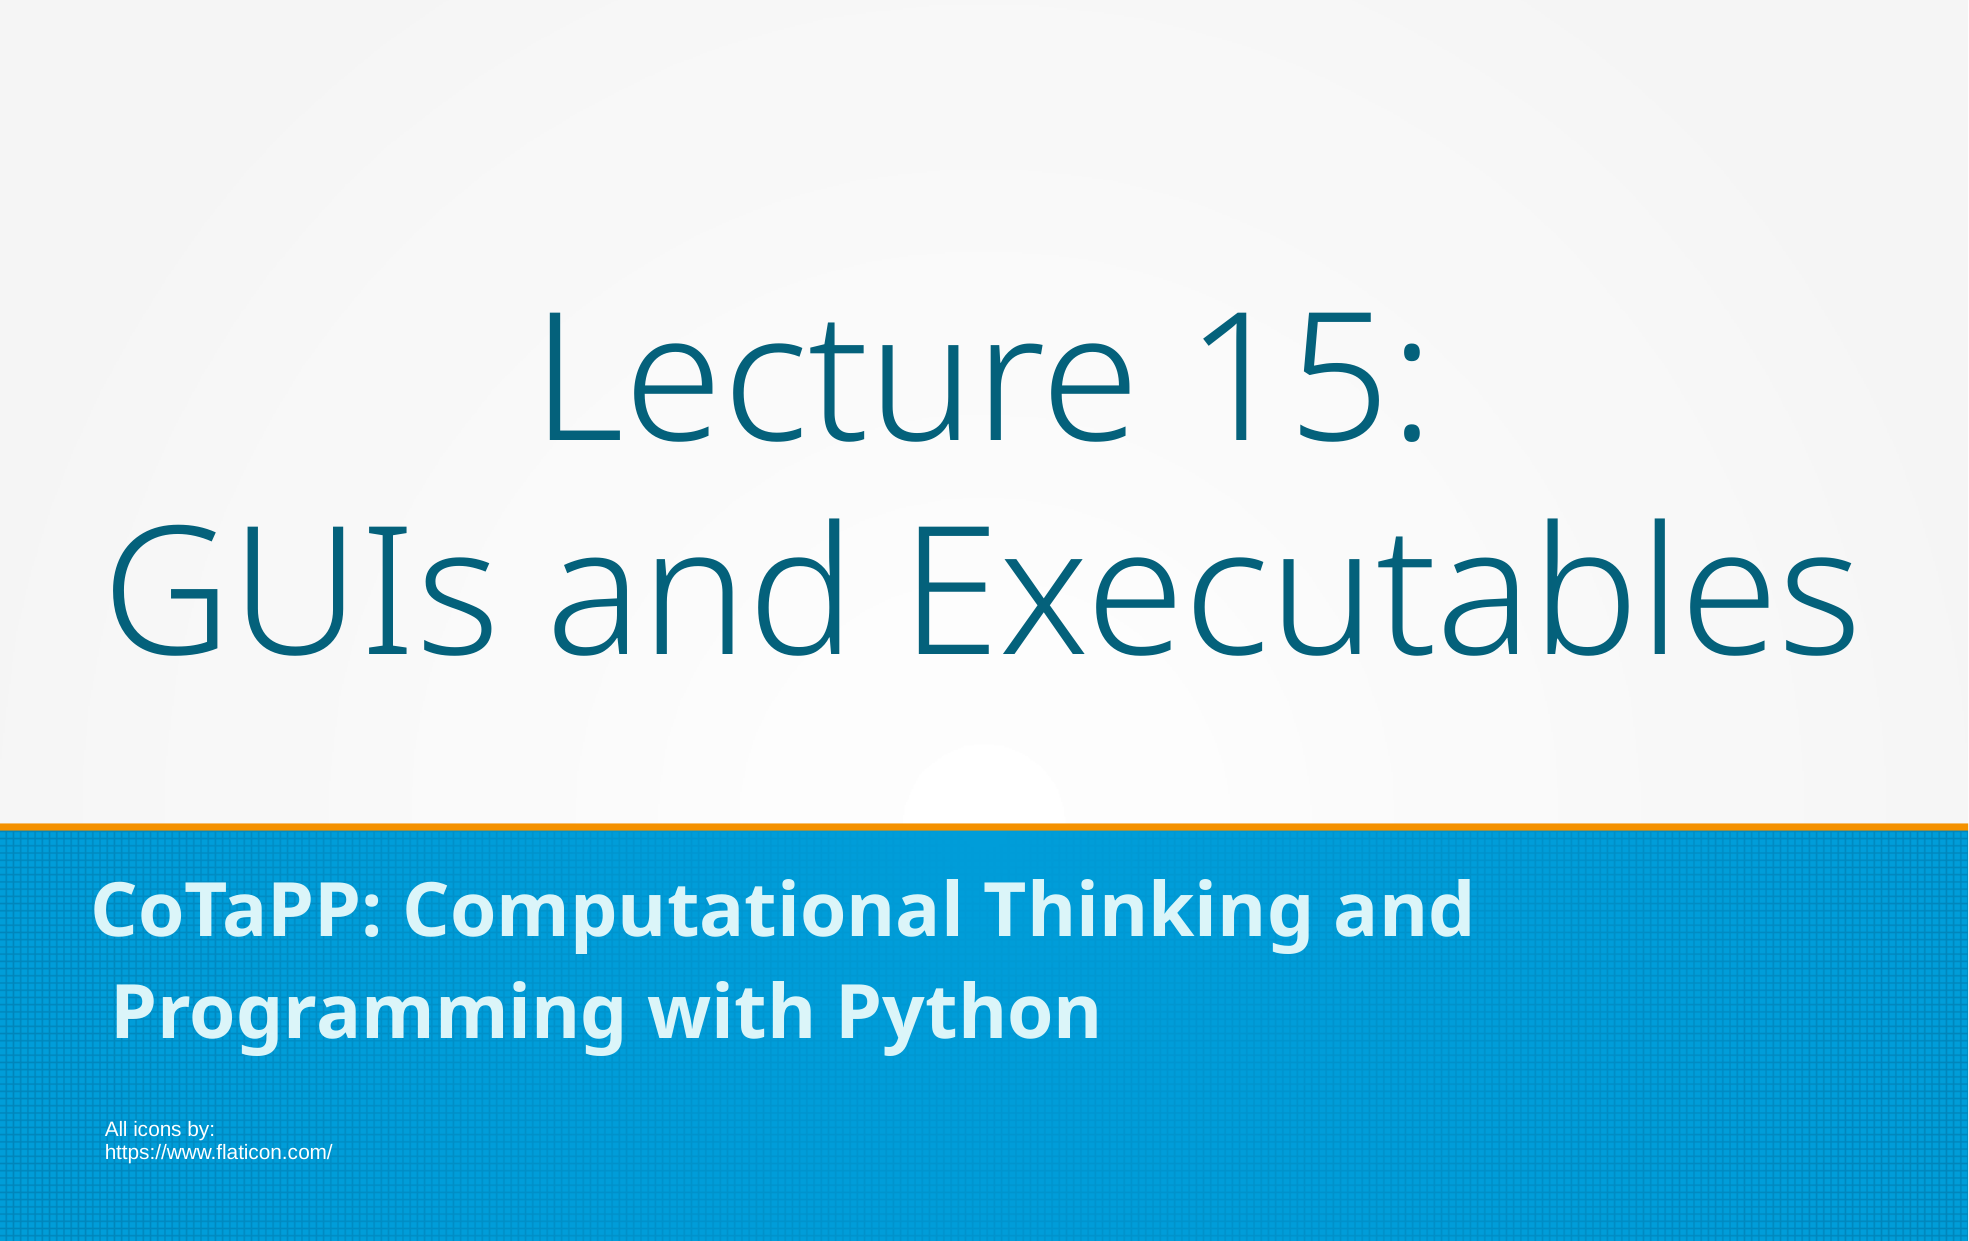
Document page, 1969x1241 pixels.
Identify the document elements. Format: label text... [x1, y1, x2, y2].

picture [0, 0, 1969, 830]
title Lecture 15: GUIs and Executables [98, 49, 1870, 691]
subtitle CoTaPP: Computational Thinking and Programming with Python [90, 855, 1654, 1063]
text_box All icons by: https://www.flaticon.com/ [90, 1110, 348, 1172]
